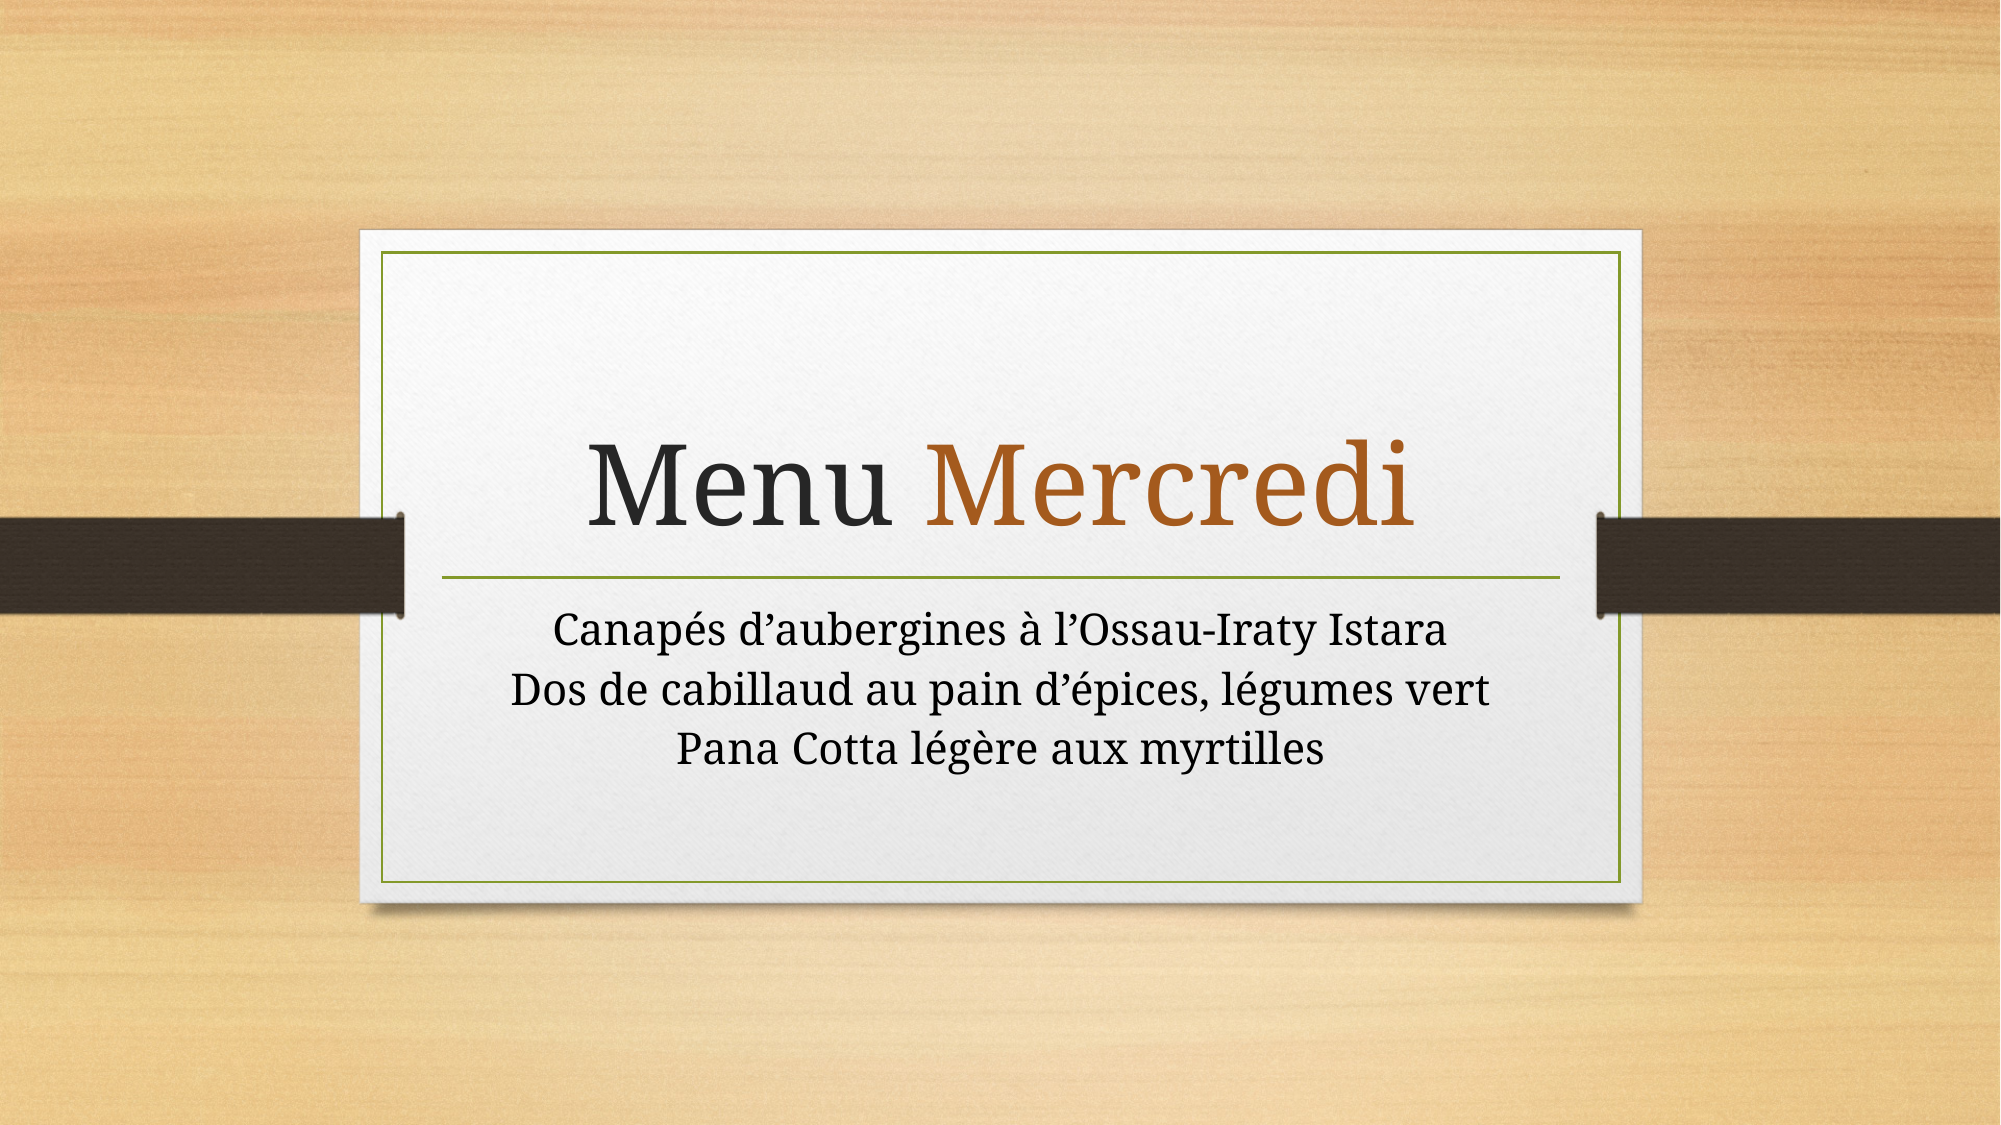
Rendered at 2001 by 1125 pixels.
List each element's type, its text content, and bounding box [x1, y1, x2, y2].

subtitle Canapés d’aubergines à l’Ossau-Iraty Istara Dos de cabillaud au pain d’épices, légumes vert Pana Cotta légère aux myrtilles [441, 600, 1560, 817]
title Menu Mercredi [441, 306, 1560, 556]
